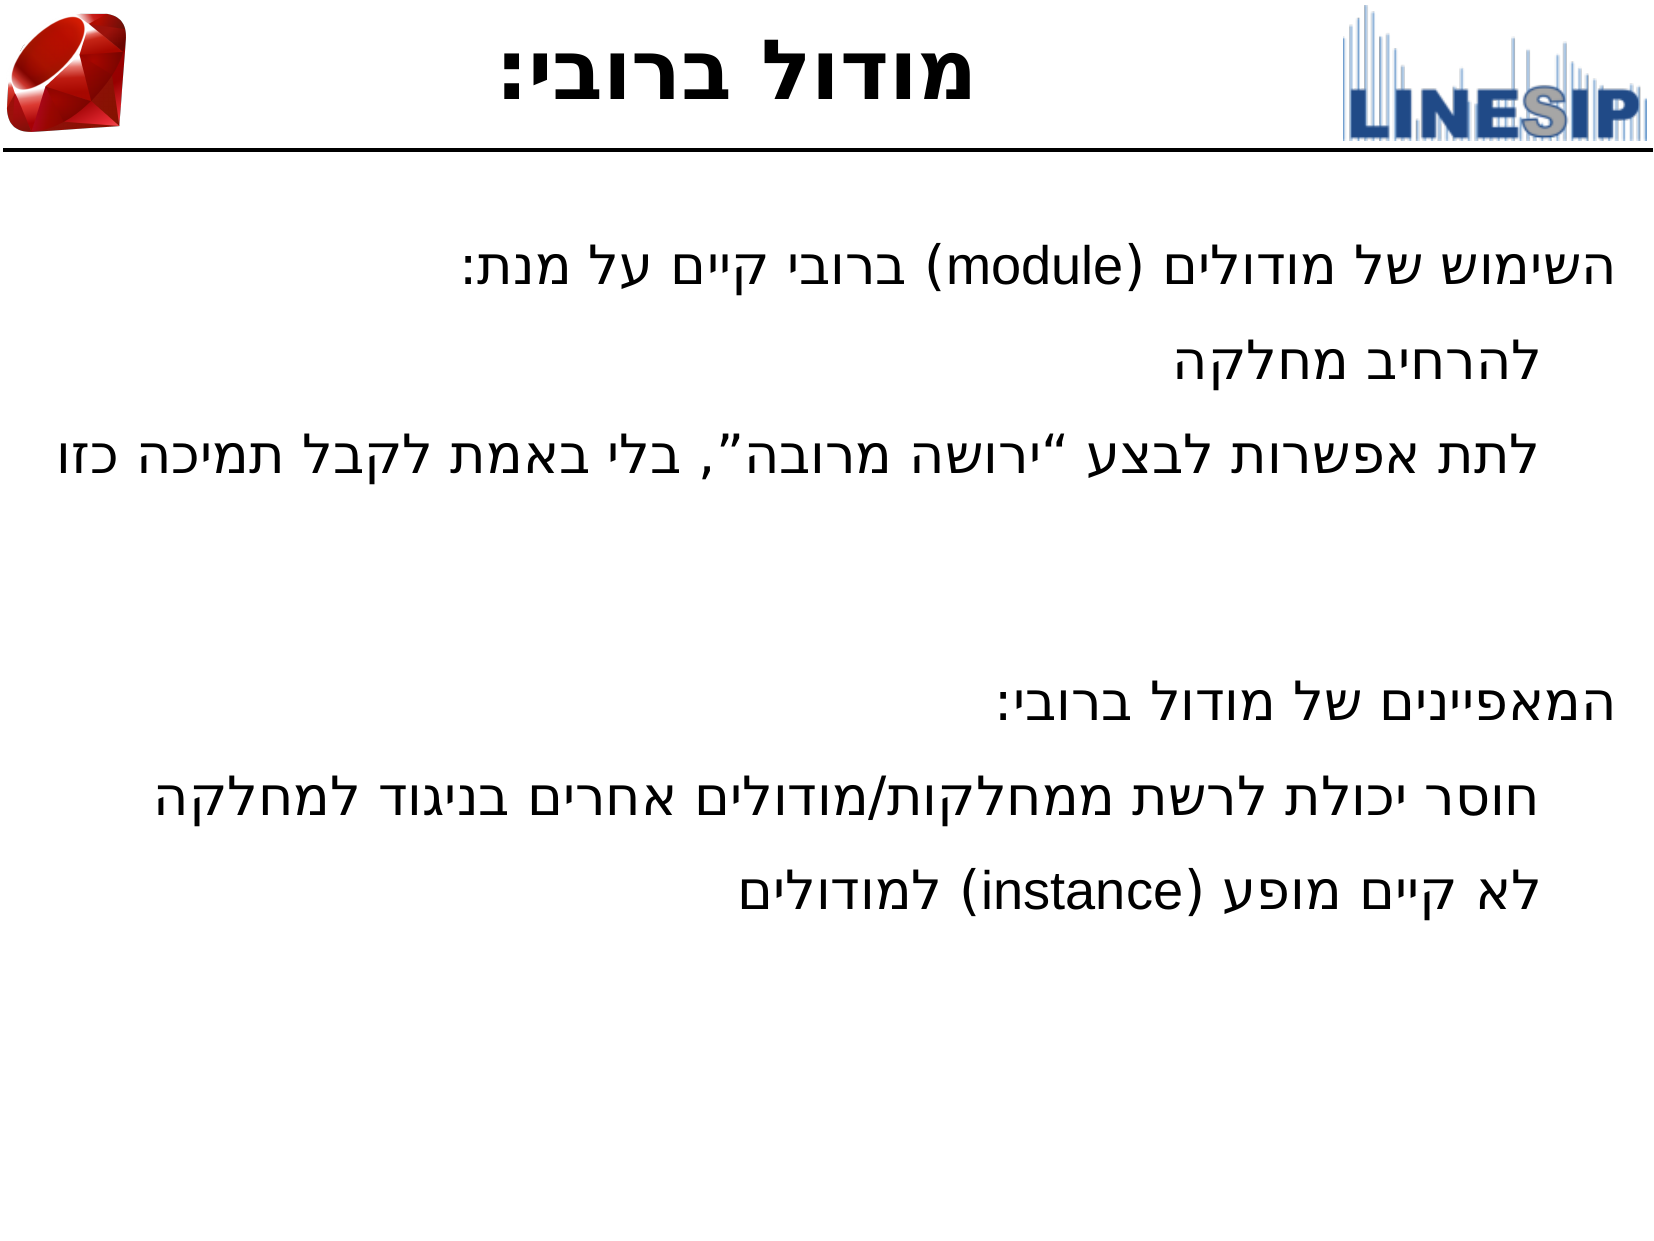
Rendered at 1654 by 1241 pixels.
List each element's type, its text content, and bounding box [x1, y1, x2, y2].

picture [5, 11, 126, 132]
text_box מודול ברובי: [124, 14, 1350, 131]
picture [1343, 5, 1647, 141]
text_box השימוש של מודולים (module) ברובי קיים על מנת: להרחיב מחלקה לתת אפשרות לבצע “ירושה מרובה”, בלי באמת לקבל תמיכה כזו המאפיינים של מודול ברובי: חוסר יכולת לרשת ממחלקות/מודולים אחרים בניגוד למחלקה לא קיים מופע (instance) למודולים [19, 163, 1633, 1083]
